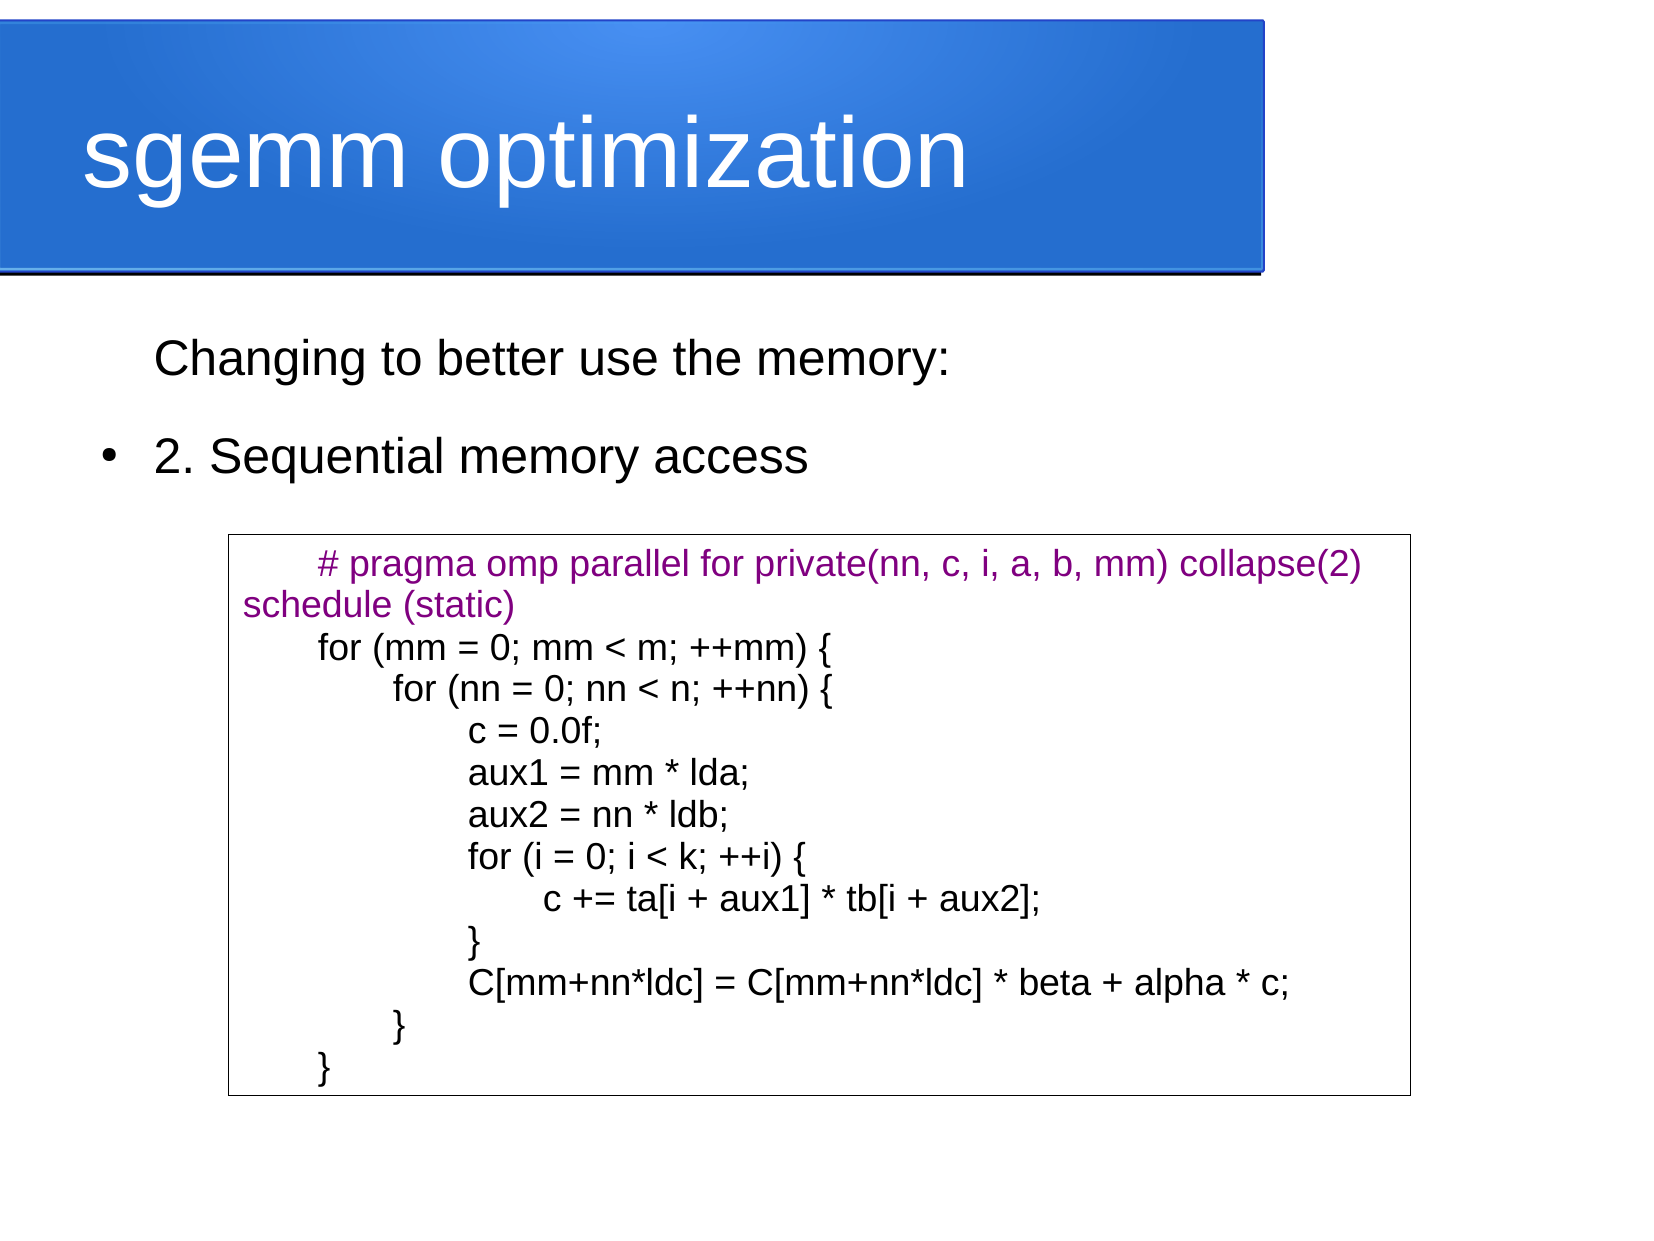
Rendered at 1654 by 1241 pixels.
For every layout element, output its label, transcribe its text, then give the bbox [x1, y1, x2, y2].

title sgemm optimization [82, 49, 1250, 257]
text_box # pragma omp parallel for private(nn, c, i, a, b, mm) collapse(2) schedule (static) for (mm = 0; mm < m; ++mm) { for (nn = 0; nn < n; ++nn) { c = 0.0f; aux1 = mm * lda; aux2 = nn * ldb; for (i = 0; i < k; ++i) { c += ta[i + aux1] * tb[i + aux2]; } C[mm+nn*ldc] = C[mm+nn*ldc] * beta + alpha * c; } } [228, 534, 1411, 1096]
list Changing to better use the memory: 2. Sequential memory access [82, 330, 1538, 1050]
